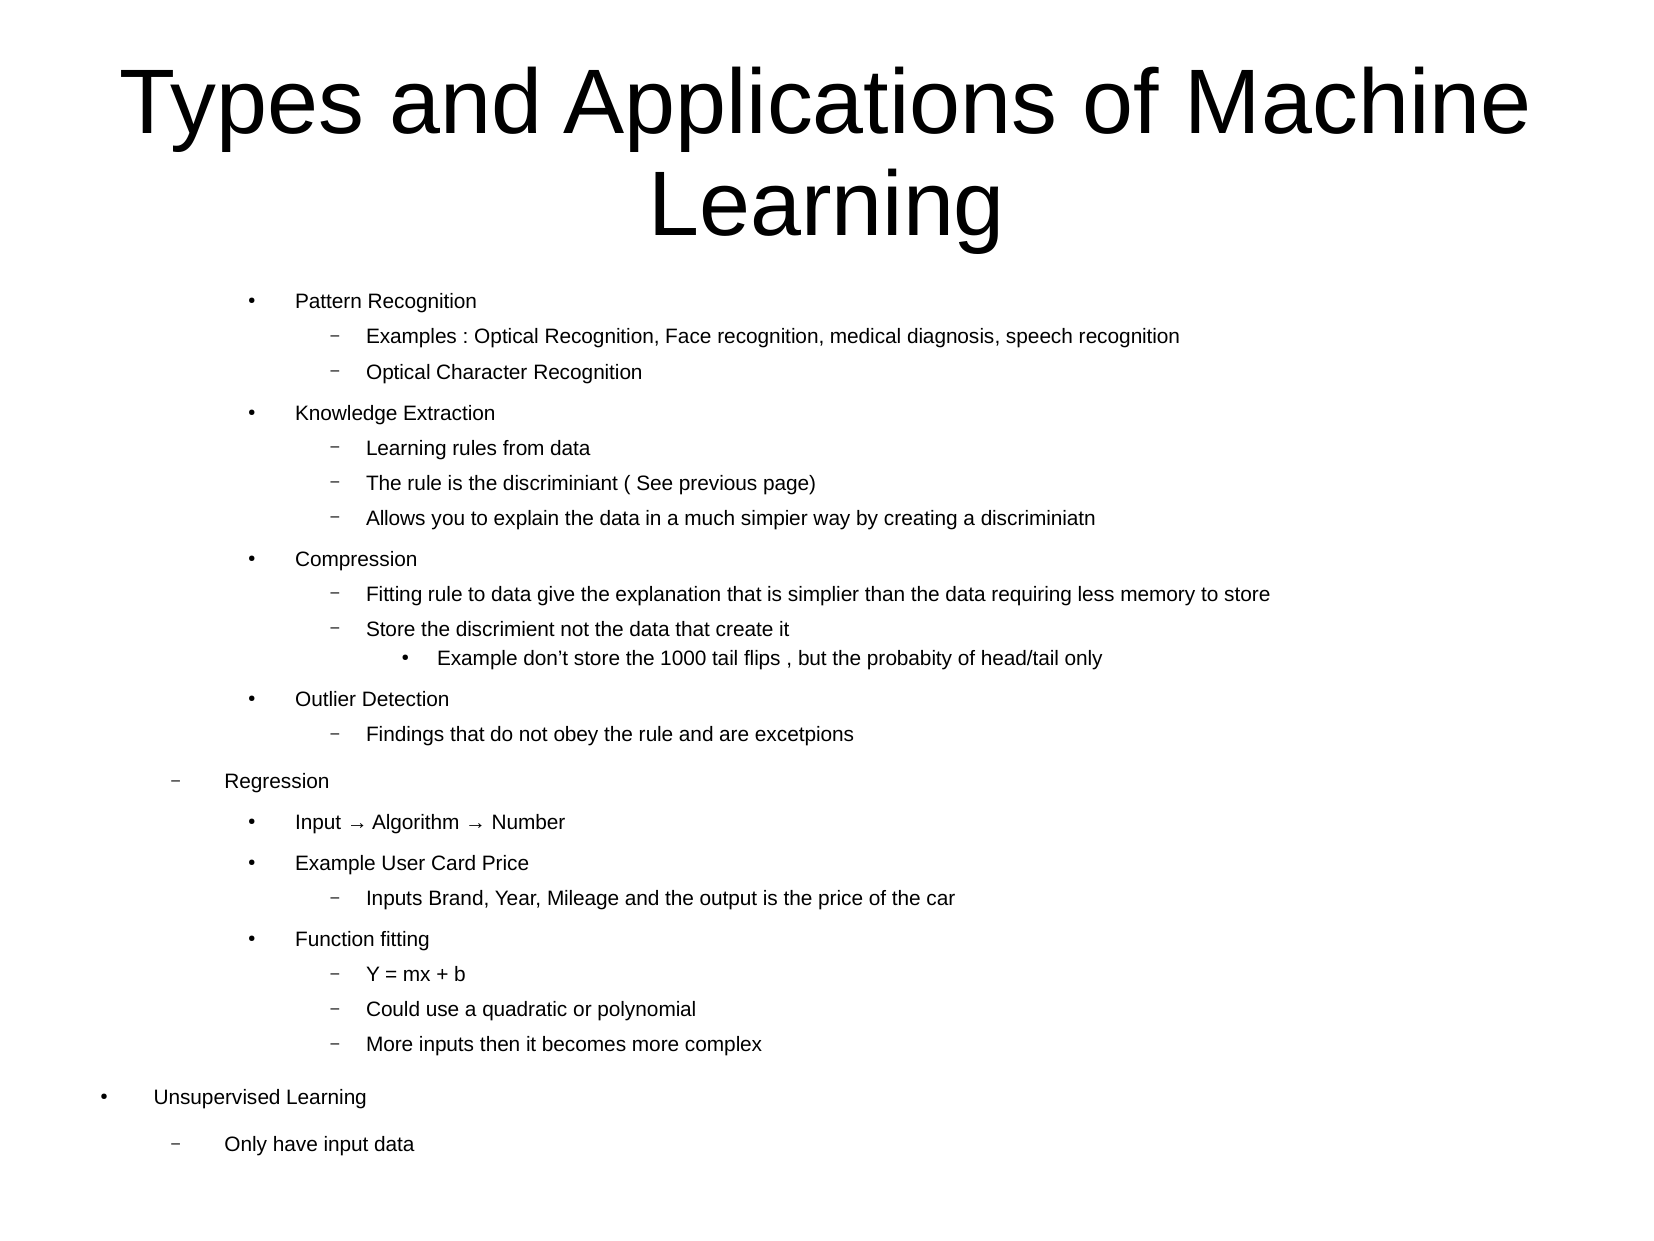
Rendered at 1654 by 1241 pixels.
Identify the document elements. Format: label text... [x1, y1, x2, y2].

list Pattern Recognition Examples : Optical Recognition, Face recognition, medical diagnosis, speech recognition Optical Character Recognition Knowledge Extraction Learning rules from data The rule is the discriminiant ( See previous page) Allows you to explain the data in a much simpier way by creating a discriminiatn Compression Fitting rule to data give the explanation that is simplier than the data requiring less memory to store Store the discrimient not the data that create it Example don’t store the 1000 tail flips , but the probabity of head/tail only Outlier Detection Findings that do not obey the rule and are excetpions Regression Input → Algorithm → Number Example User Card Price Inputs Brand, Year, Mileage and the output is the price of the car Function fitting Y = mx + b Could use a quadratic or polynomial More inputs then it becomes more complex Unsupervised Learning Only have input data [82, 290, 1571, 1217]
title Types and Applications of Machine Learning [82, 49, 1571, 257]
